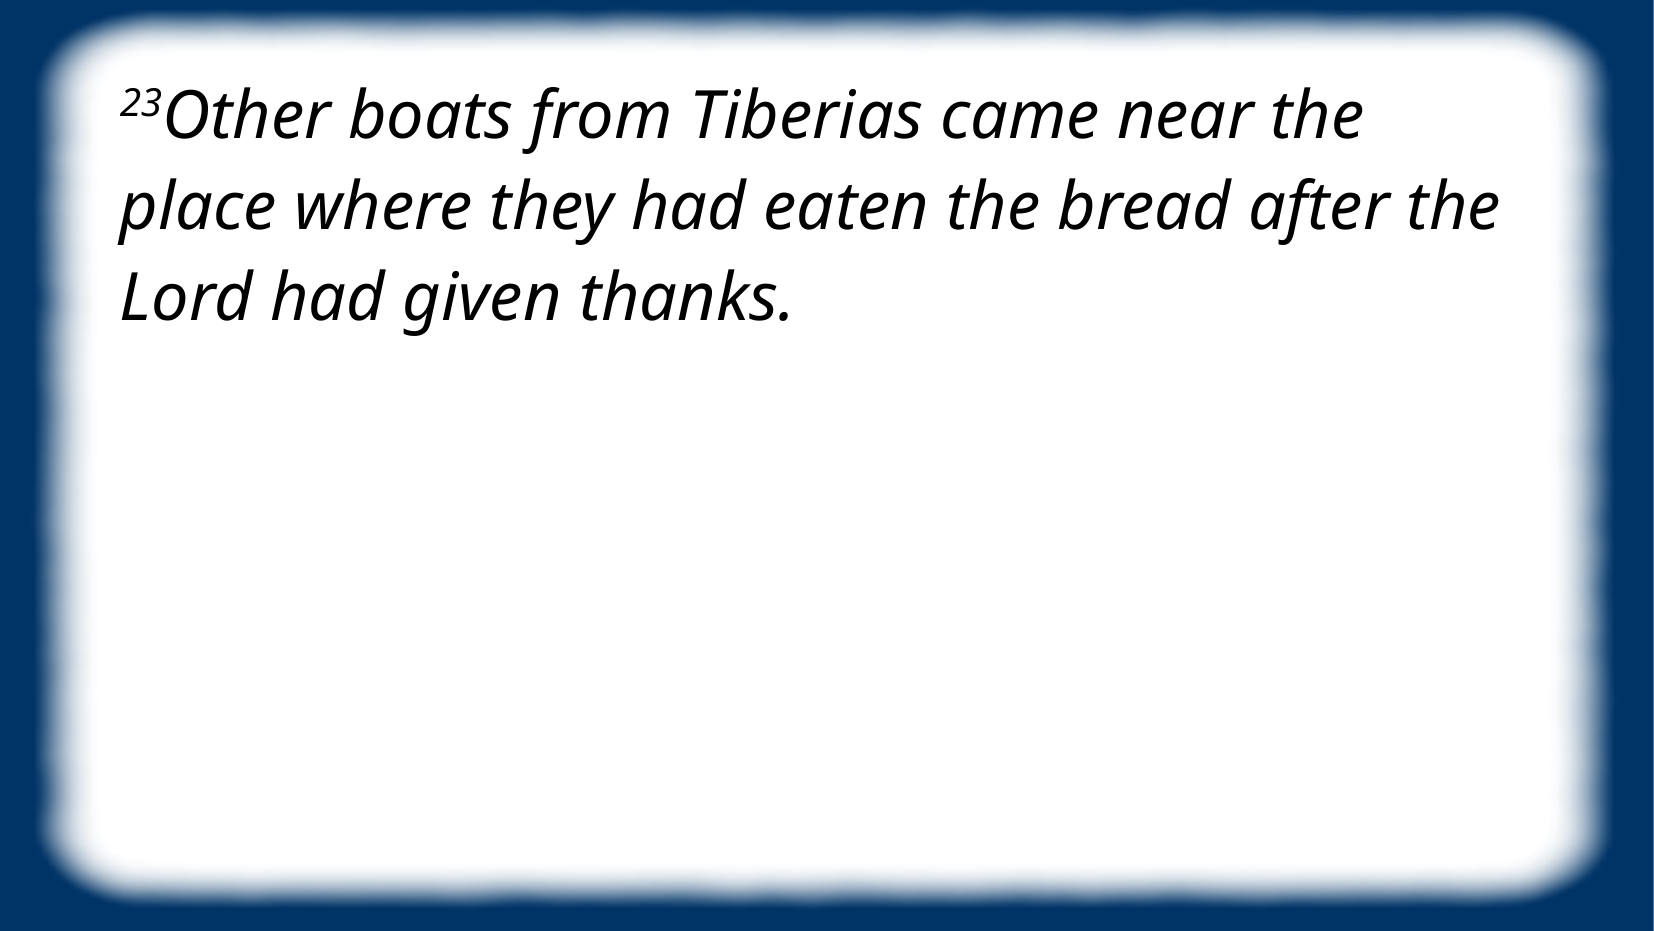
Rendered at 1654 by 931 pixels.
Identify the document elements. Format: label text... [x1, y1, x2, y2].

picture [0, 0, 1654, 931]
text_box 23Other boats from Tiberias came near the place where they had eaten the bread after the Lord had given thanks. [105, 60, 1546, 342]
